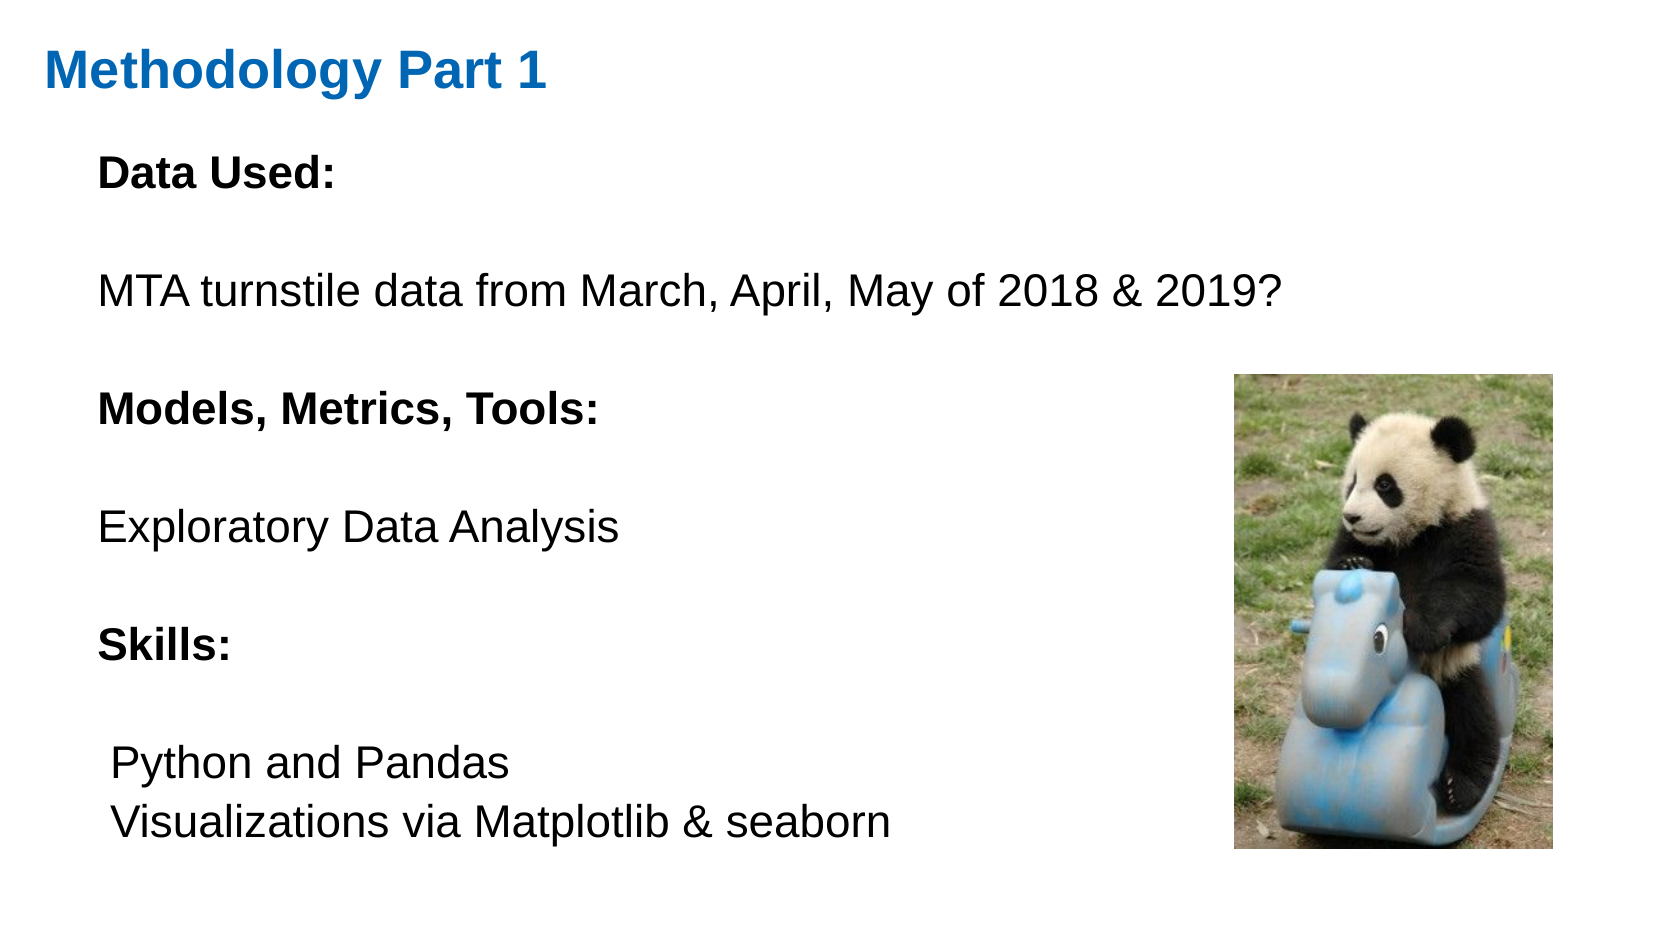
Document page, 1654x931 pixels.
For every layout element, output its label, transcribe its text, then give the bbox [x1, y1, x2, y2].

picture [1234, 374, 1553, 849]
text_box Methodology Part 1 [30, 32, 901, 169]
text_box Data Used: MTA turnstile data from March, April, May of 2018 & 2019? Models, Metrics, Tools: Exploratory Data Analysis Skills: Python and Pandas Visualizations via Matplotlib & seaborn [82, 132, 1433, 858]
